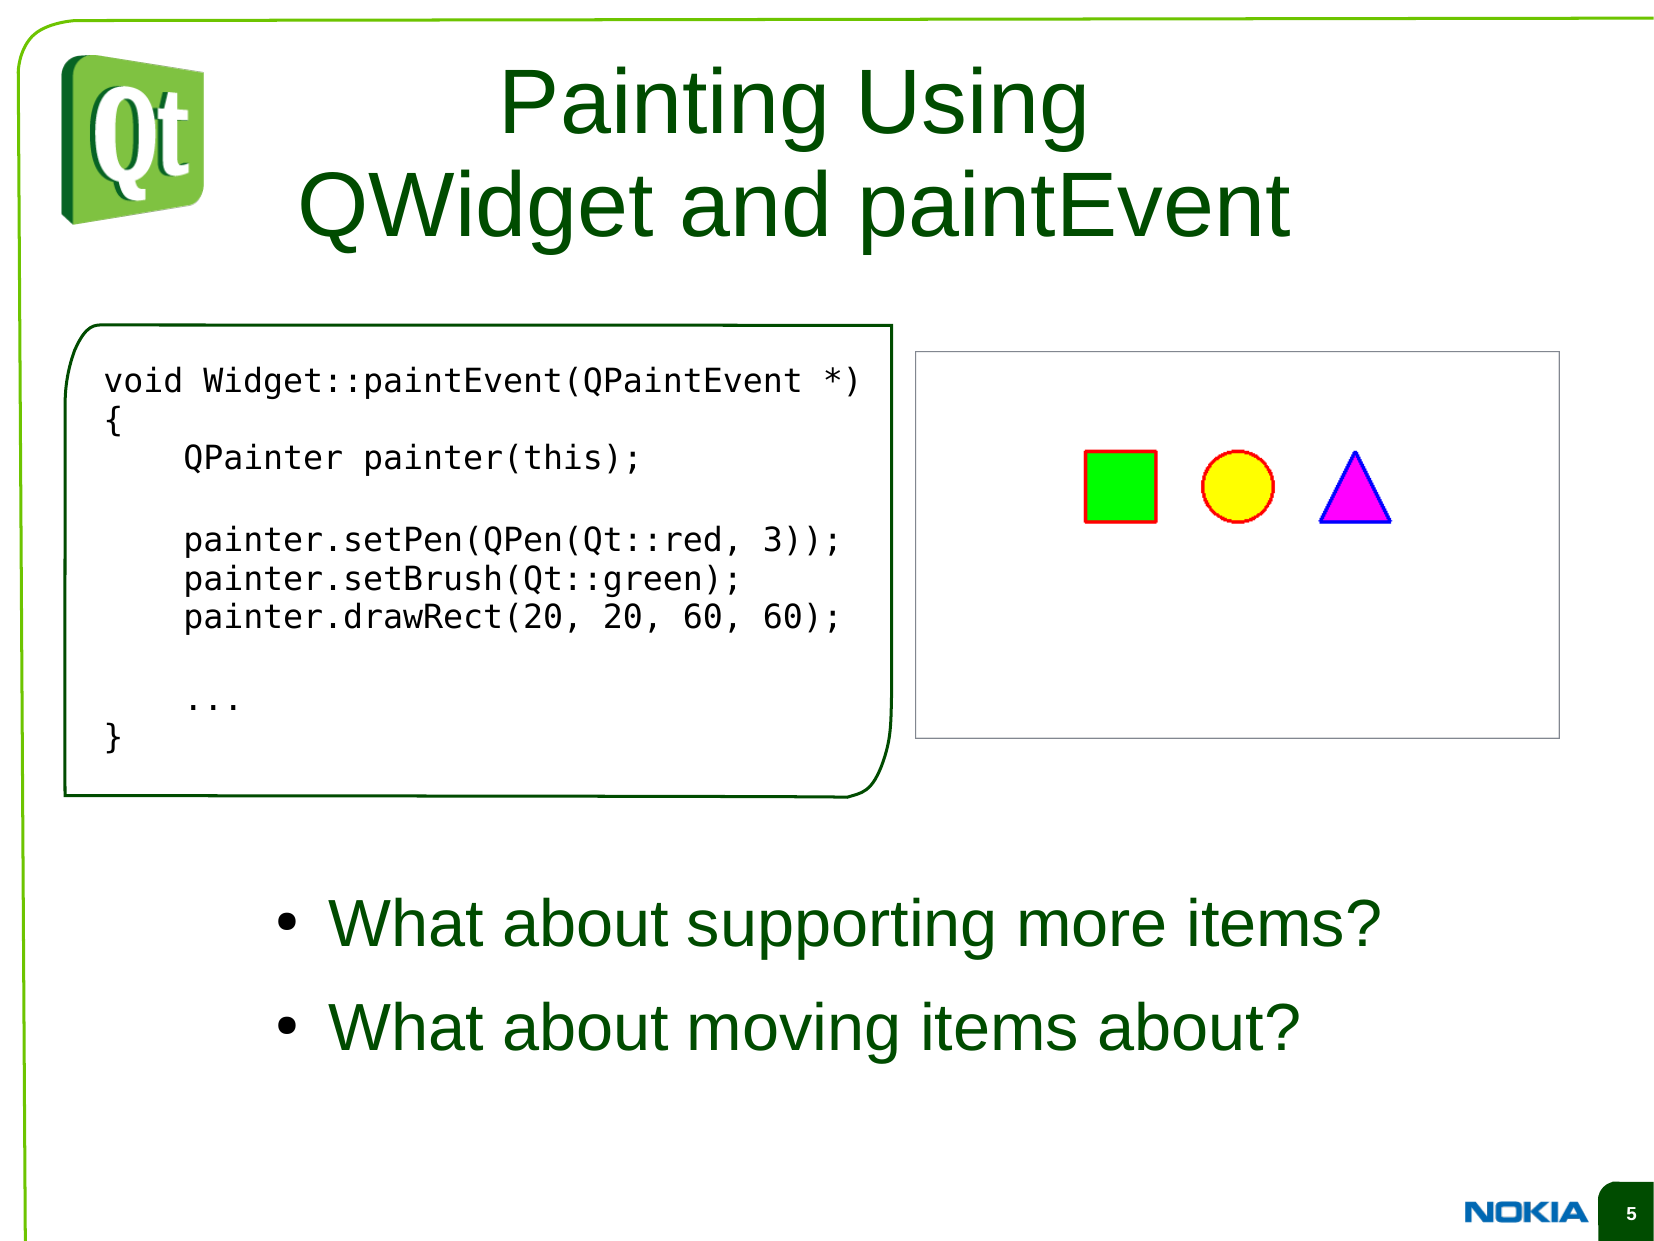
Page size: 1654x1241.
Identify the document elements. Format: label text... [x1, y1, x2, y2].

title Painting Using QWidget and paintEvent [257, 49, 1333, 257]
picture [915, 351, 1560, 739]
text_box void Widget::paintEvent(QPaintEvent *) { QPainter painter(this); painter.setPen(QPen(Qt::red, 3)); painter.setBrush(Qt::green); painter.drawRect(20, 20, 60, 60); ... } [88, 354, 879, 765]
picture [61, 55, 204, 225]
picture [1465, 1201, 1589, 1223]
list What about supporting more items? What about moving items about? [257, 885, 1577, 1182]
